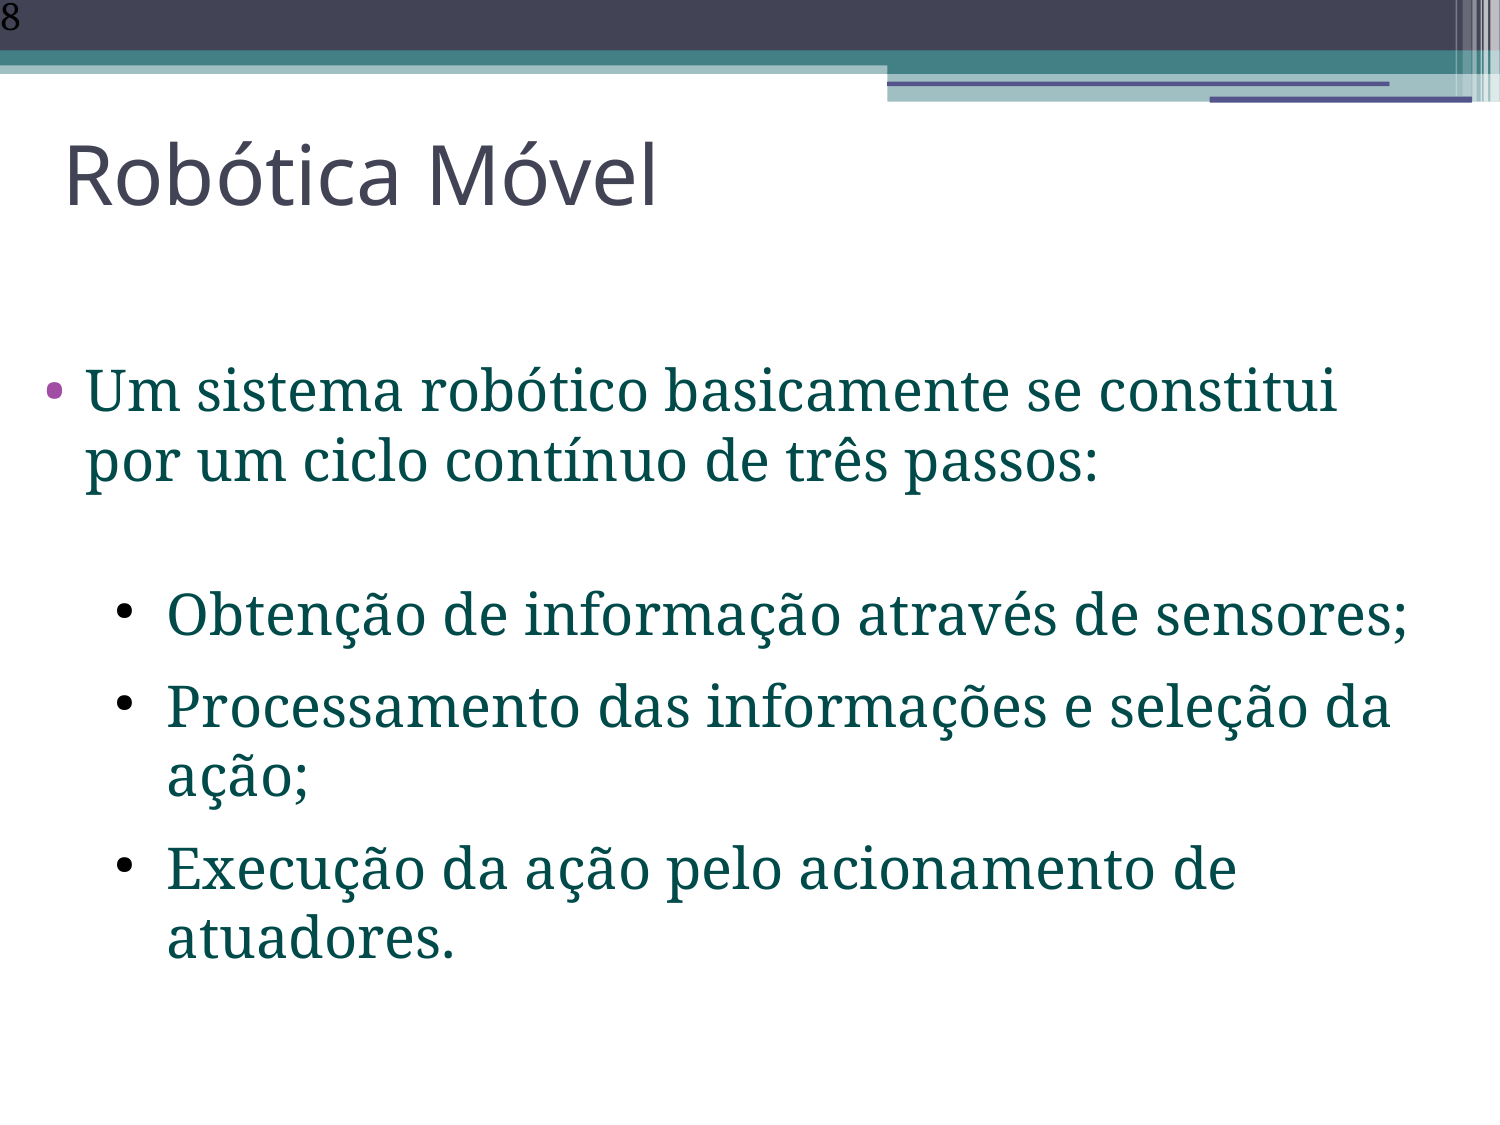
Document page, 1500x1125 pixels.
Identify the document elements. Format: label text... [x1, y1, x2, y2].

list Um sistema robótico basicamente se constitui por um ciclo contínuo de três passos: Obtenção de informação através de sensores; Processamento das informações e seleção da ação; Execução da ação pelo acionamento de atuadores. [11, 271, 1445, 982]
title Robótica Móvel [47, 84, 1398, 260]
